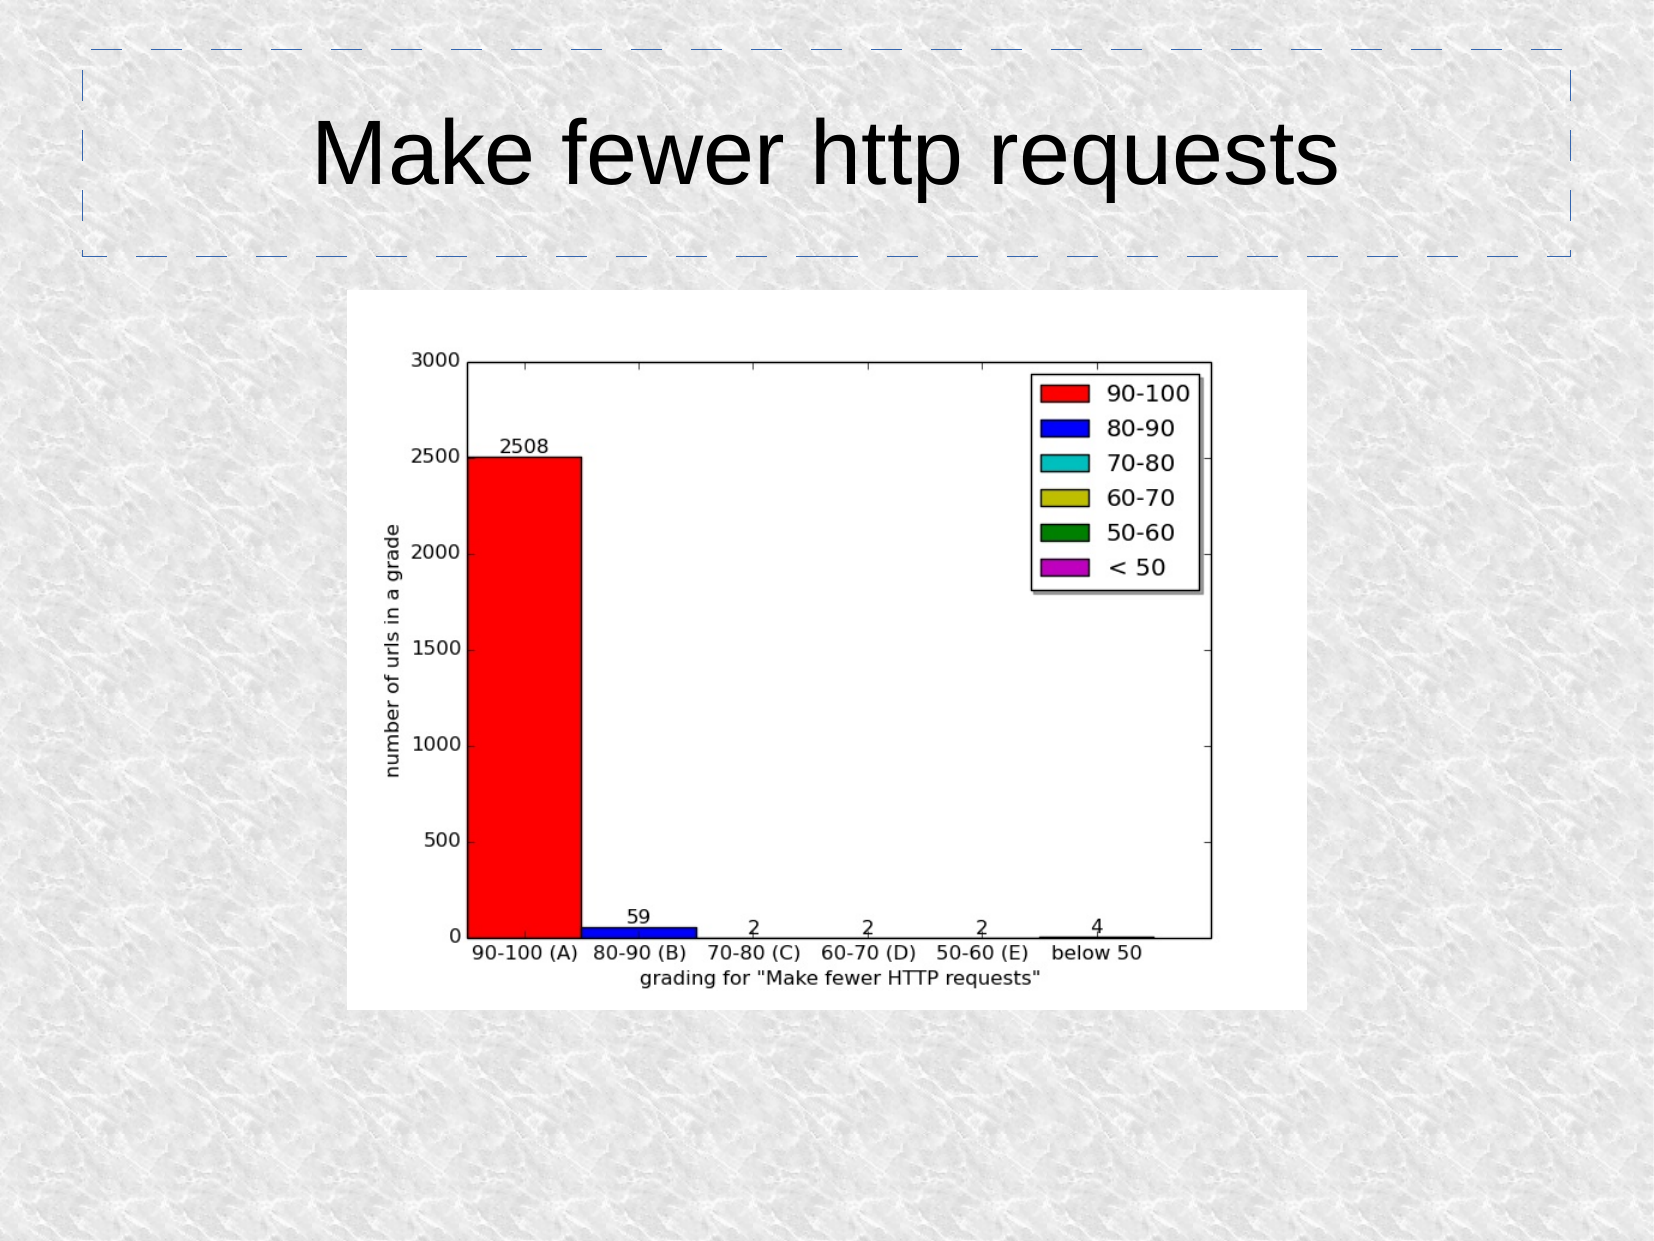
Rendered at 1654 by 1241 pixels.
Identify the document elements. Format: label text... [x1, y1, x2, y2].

title Make fewer http requests [82, 49, 1571, 257]
picture [0, 0, 1654, 1241]
